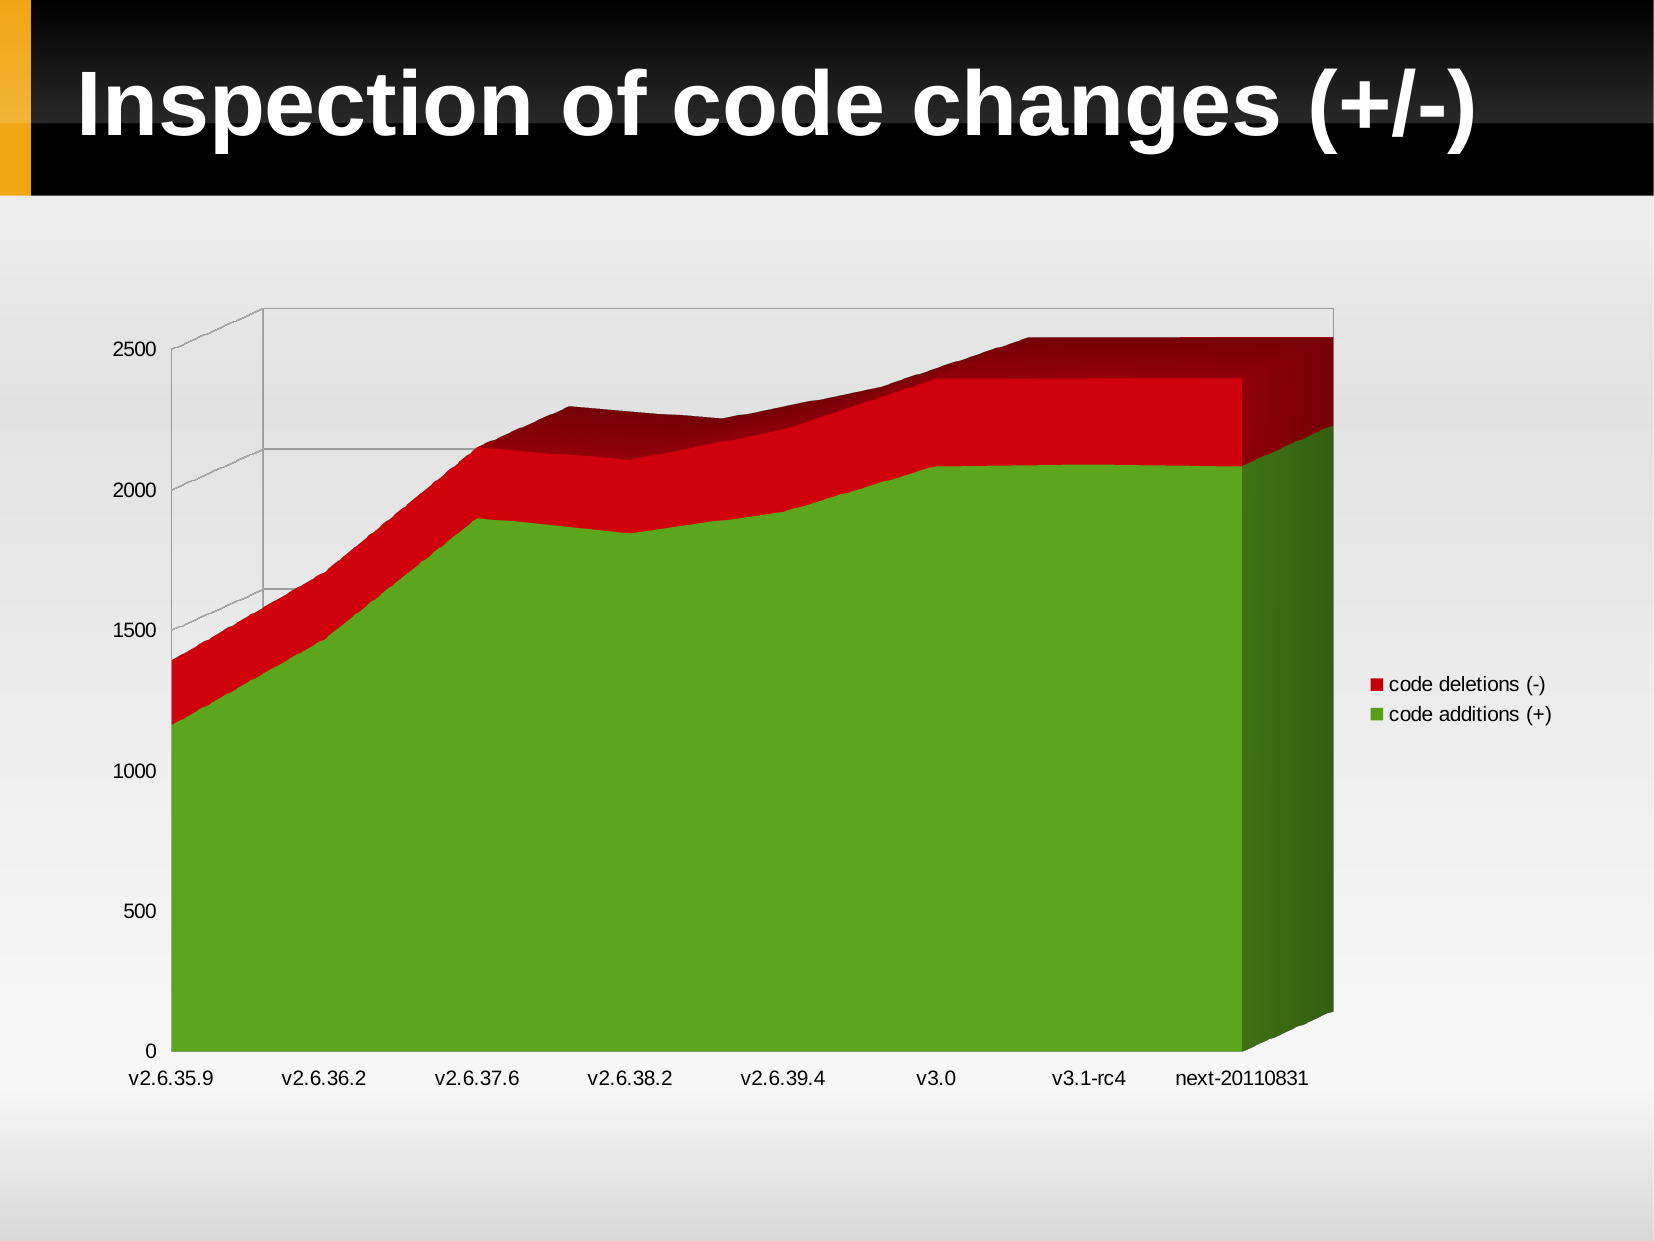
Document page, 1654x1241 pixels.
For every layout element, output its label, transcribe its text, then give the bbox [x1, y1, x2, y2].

chart [82, 290, 1571, 1109]
picture [0, 0, 1654, 1241]
title Inspection of code changes (+/-) [76, 0, 1565, 208]
